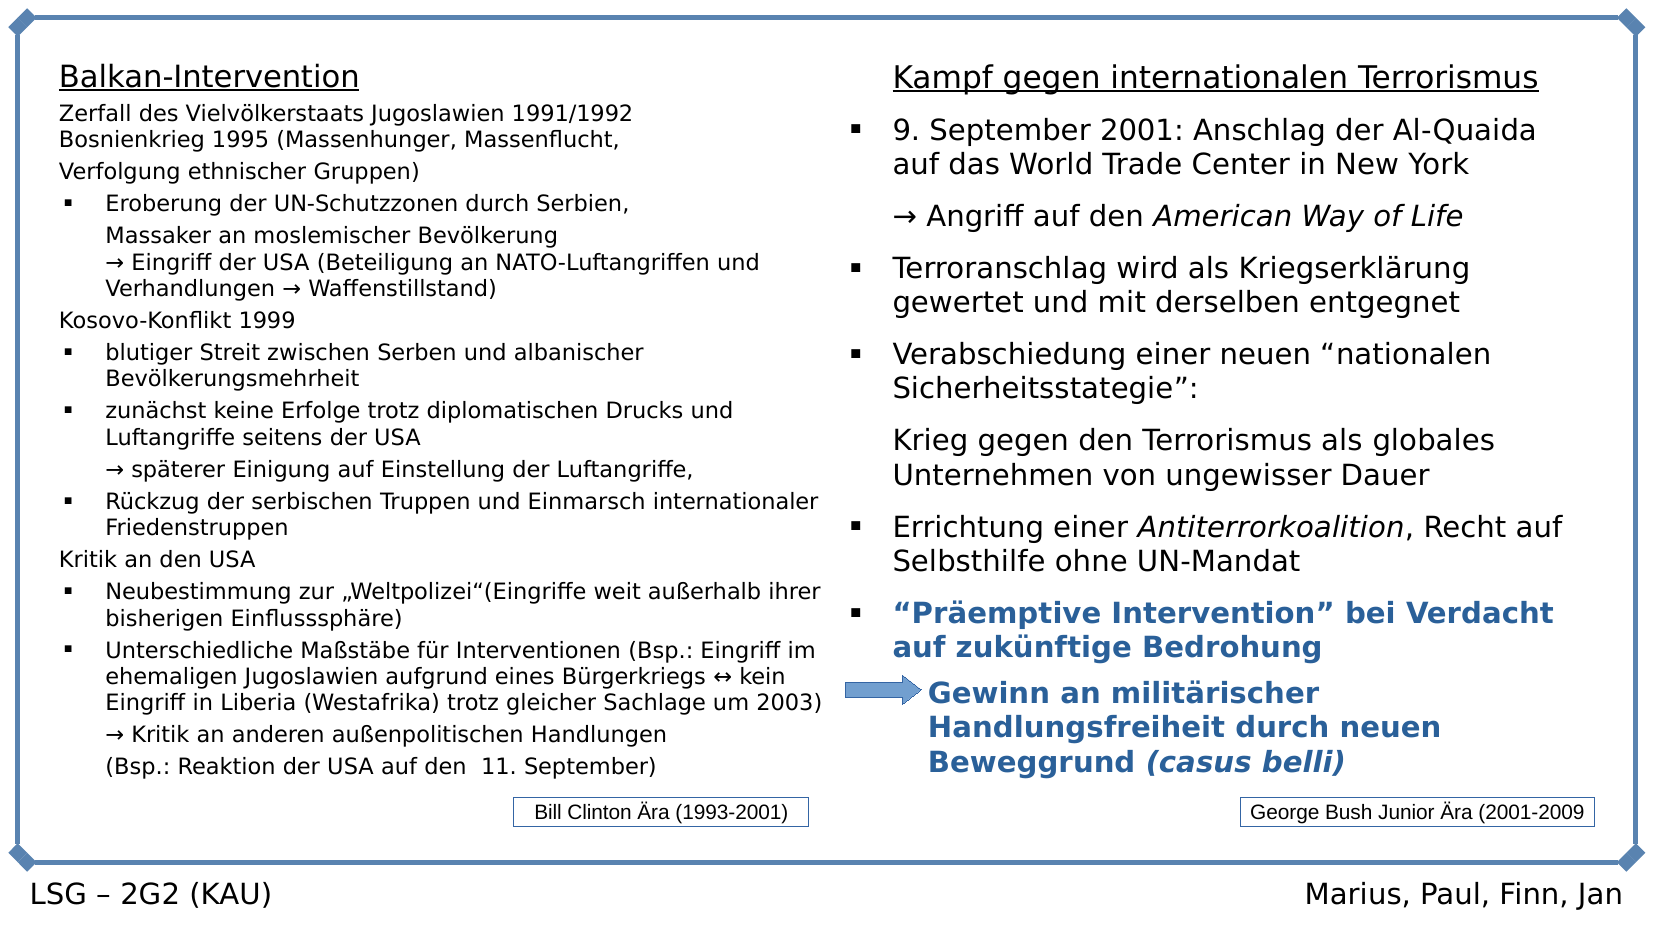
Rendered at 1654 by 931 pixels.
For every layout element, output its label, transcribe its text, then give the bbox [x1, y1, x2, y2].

text_box [845, 675, 922, 705]
text_box George Bush Junior Ära (2001-2009 [1240, 797, 1595, 827]
text_box Bill Clinton Ära (1993-2001) [513, 797, 809, 827]
list Kampf gegen internationalen Terrorismus 9. September 2001: Anschlag der Al-Quaida auf das World Trade Center in New York → Angriff auf den American Way of Life Terroranschlag wird als Kriegserklärung gewertet und mit derselben entgegnet Verabschiedung einer neuen “nationalen Sicherheitsstategie”: Krieg gegen den Terrorismus als globales Unternehmen von ungewisser Dauer Errichtung einer Antiterrorkoalition, Recht auf Selbsthilfe ohne UN-Mandat “Präemptive Intervention” bei Verdacht auf zukünftige Bedrohung Gewinn an militärischer Handlungsfreiheit durch neuen Beweggrund (casus belli) [845, 59, 1572, 827]
list Balkan-Intervention Zerfall des Vielvölkerstaats Jugoslawien 1991/1992 Bosnienkrieg 1995 (Massenhunger, Massenflucht, Verfolgung ethnischer Gruppen) Eroberung der UN-Schutzzonen durch Serbien, Massaker an moslemischer Bevölkerung → Eingriff der USA (Beteiligung an NATO-Luftangriffen und Verhandlungen → Waffenstillstand) Kosovo-Konflikt 1999 blutiger Streit zwischen Serben und albanischer Bevölkerungsmehrheit zunächst keine Erfolge trotz diplomatischen Drucks und Luftangriffe seitens der USA → späterer Einigung auf Einstellung der Luftangriffe, Rückzug der serbischen Truppen und Einmarsch internationaler Friedenstruppen Kritik an den USA Neubestimmung zur „Weltpolizei“(Eingriffe weit außerhalb ihrer bisherigen Einflusssphäre) Unterschiedliche Maßstäbe für Interventionen (Bsp.: Eingriff im ehemaligen Jugoslawien aufgrund eines Bürgerkriegs ↔ kein Eingriff in Liberia (Westafrika) trotz gleicher Sachlage um 2003) → Kritik an anderen außenpolitischen Handlungen (Bsp.: Reaktion der USA auf den 11. September) [59, 59, 827, 798]
